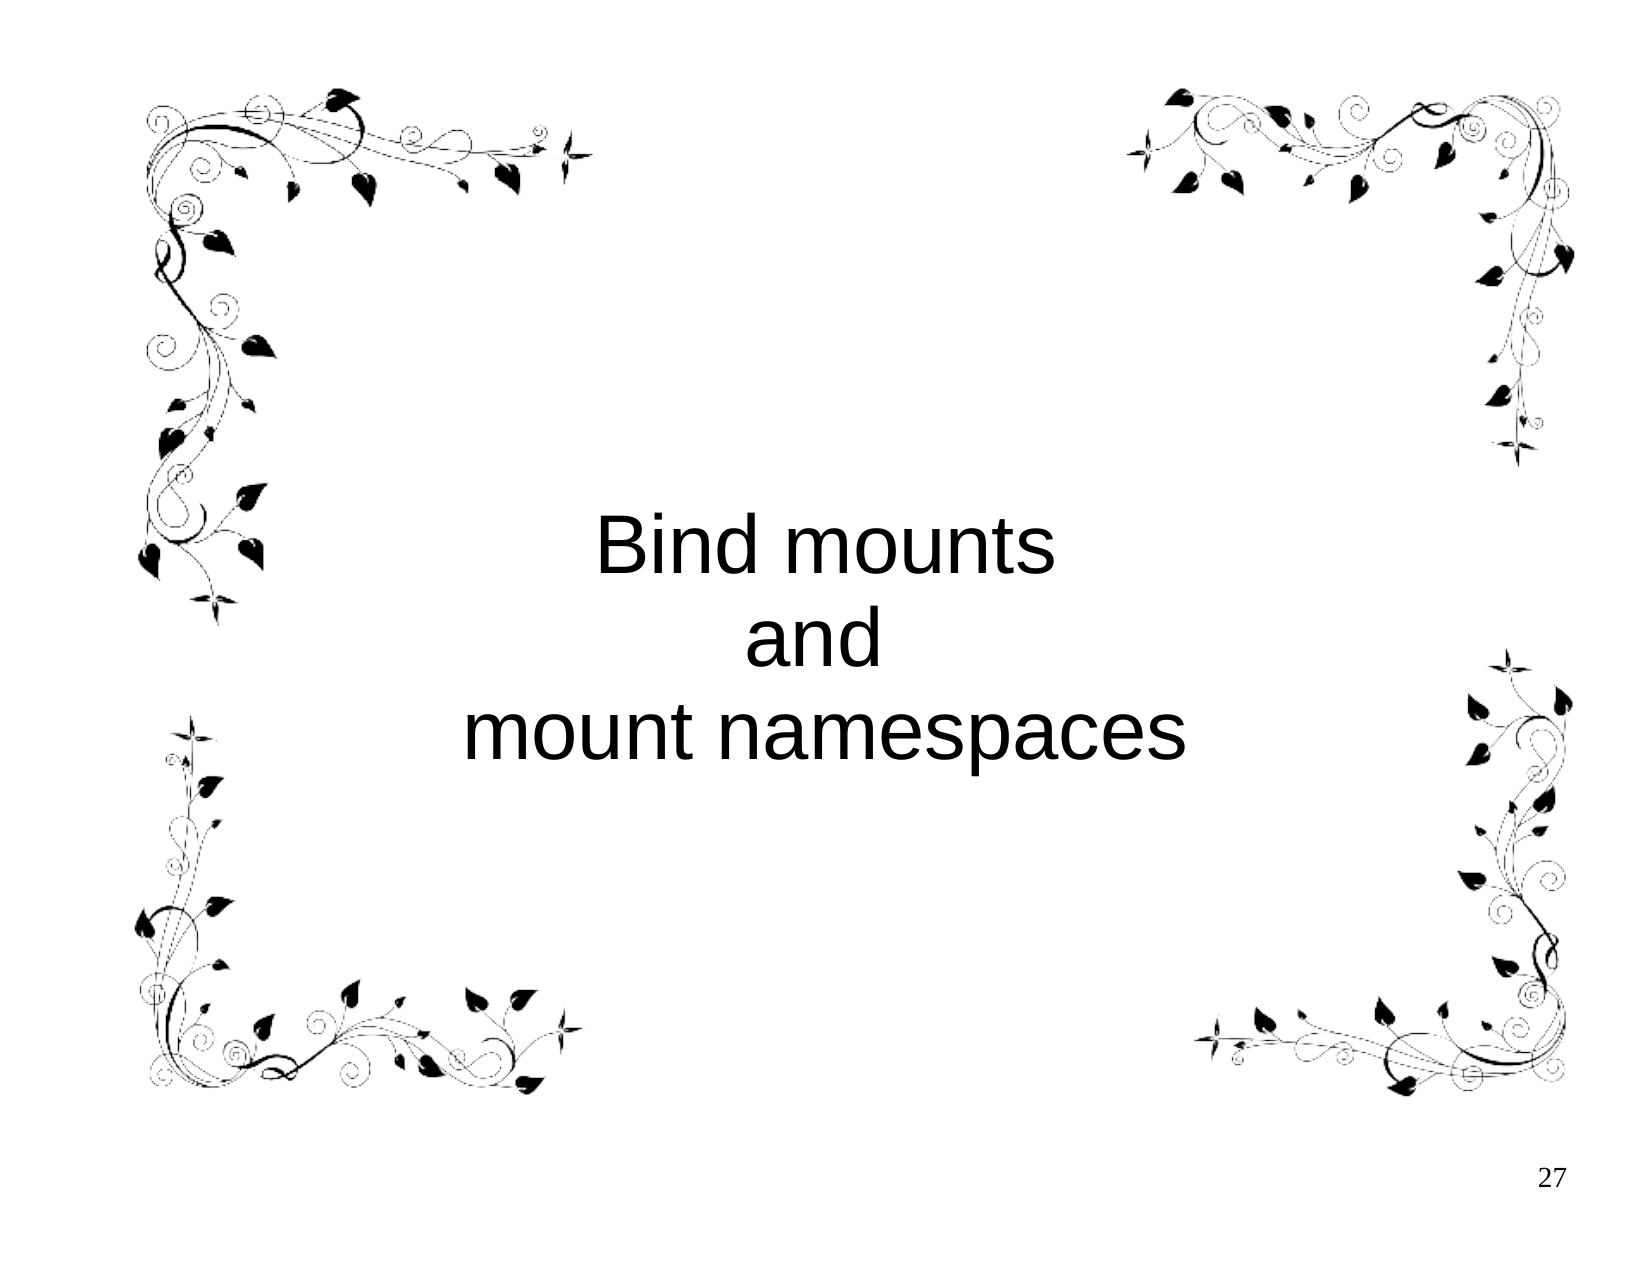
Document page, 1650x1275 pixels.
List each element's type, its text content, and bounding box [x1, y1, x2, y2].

picture [128, 80, 1580, 1102]
text_box Bind mounts and mount namespaces [436, 490, 1216, 785]
